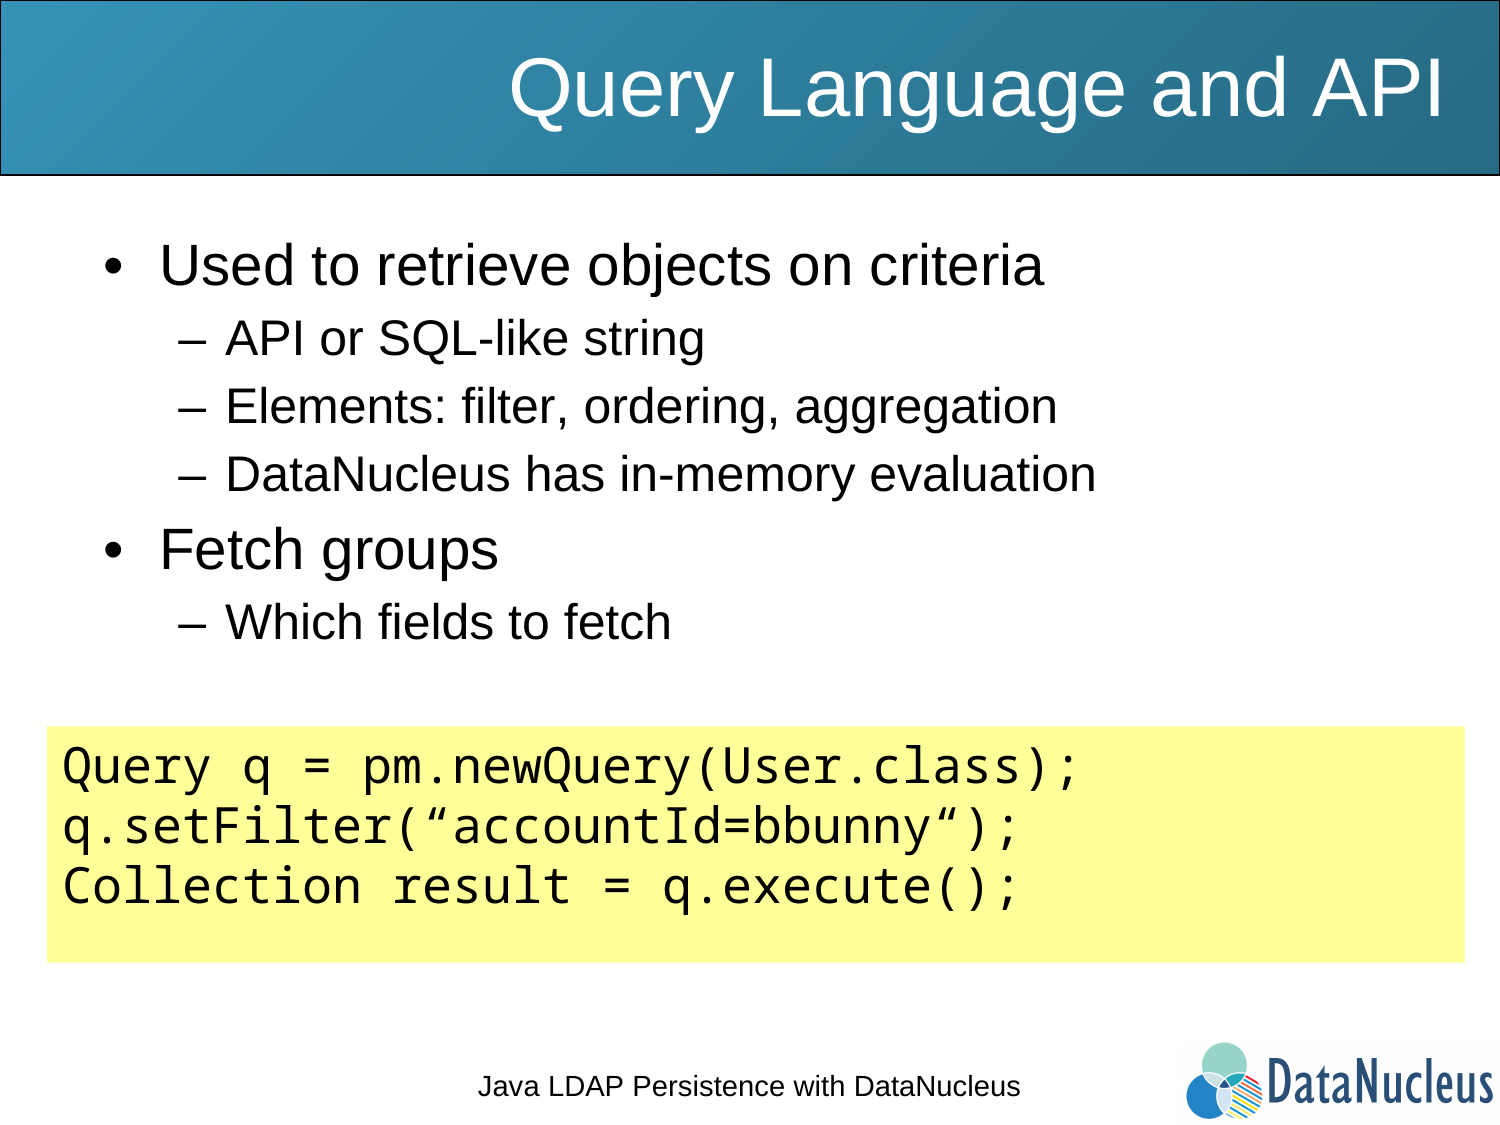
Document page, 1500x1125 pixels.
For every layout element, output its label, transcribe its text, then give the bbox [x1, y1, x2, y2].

title Query Language and API [237, 12, 1463, 163]
list Used to retrieve objects on criteria API or SQL-like string Elements: filter, ordering, aggregation DataNucleus has in-memory evaluation Fetch groups Which fields to fetch [88, 224, 1439, 680]
text_box Query q = pm.newQuery(User.class); q.setFilter(“accountId=bbunny“); Collection result = q.execute(); [47, 726, 1465, 963]
picture [1178, 1038, 1500, 1125]
